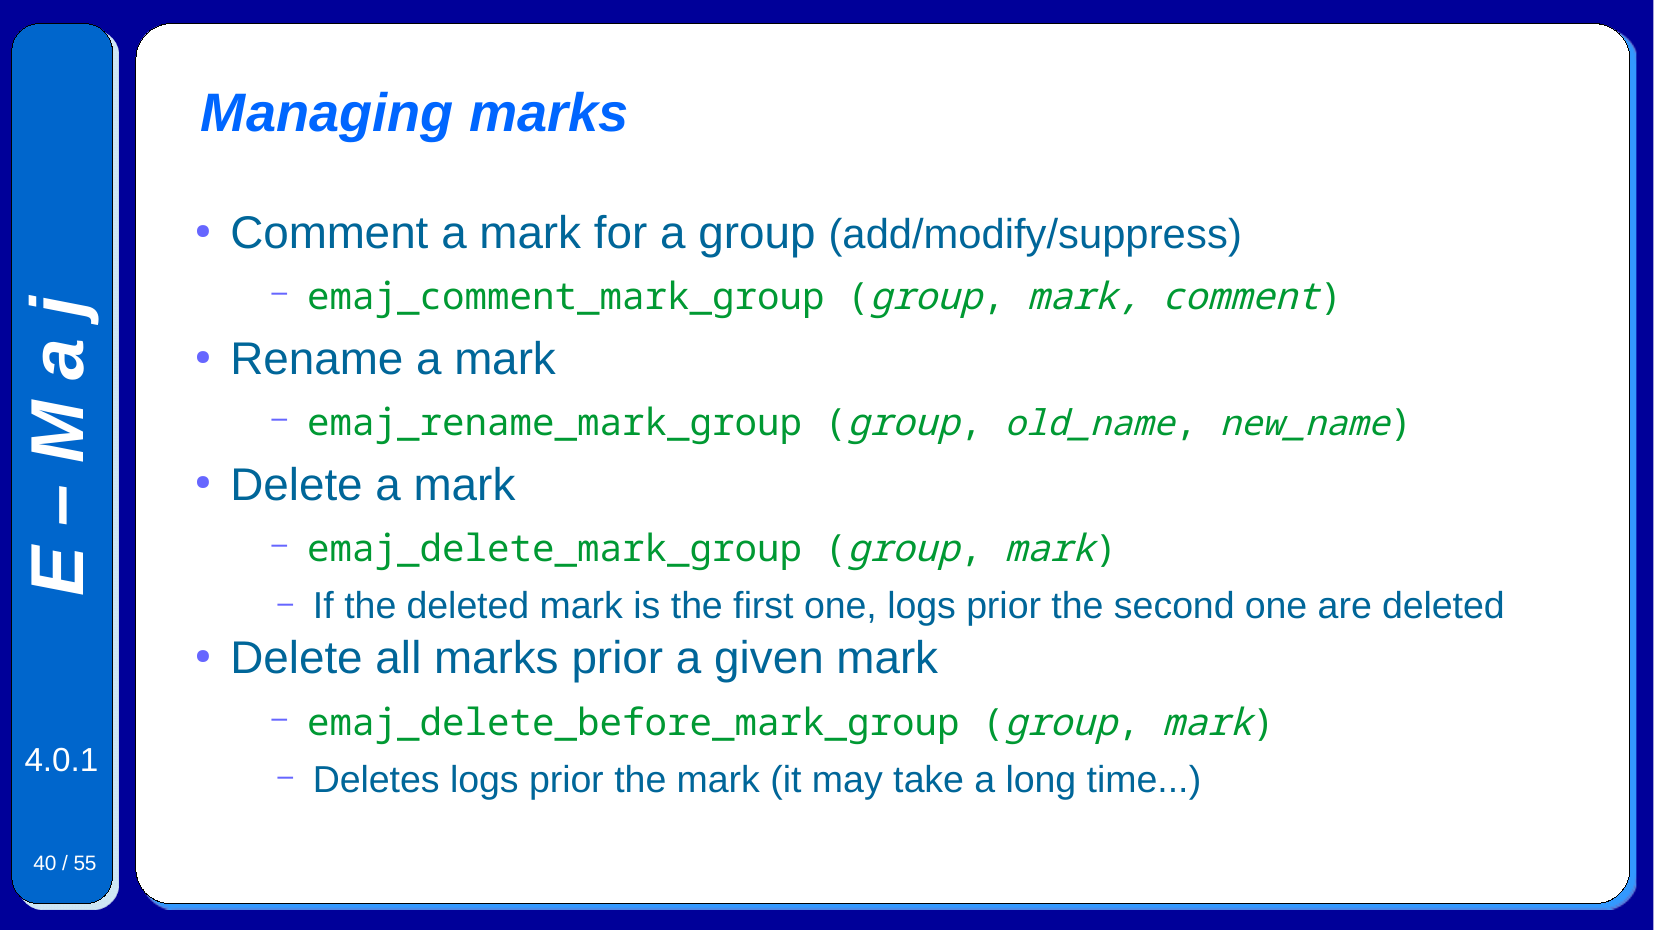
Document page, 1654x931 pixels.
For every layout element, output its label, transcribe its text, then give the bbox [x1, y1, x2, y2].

title Managing marks [200, 34, 1575, 191]
list Comment a mark for a group (add/modify/suppress) emaj_comment_mark_group (group, mark, comment) Rename a mark emaj_rename_mark_group (group, old_name, new_name) Delete a mark emaj_delete_mark_group (group, mark) If the deleted mark is the first one, logs prior the second one are deleted Delete all marks prior a given mark emaj_delete_before_mark_group (group, mark) Deletes logs prior the mark (it may take a long time...) [177, 206, 1587, 827]
